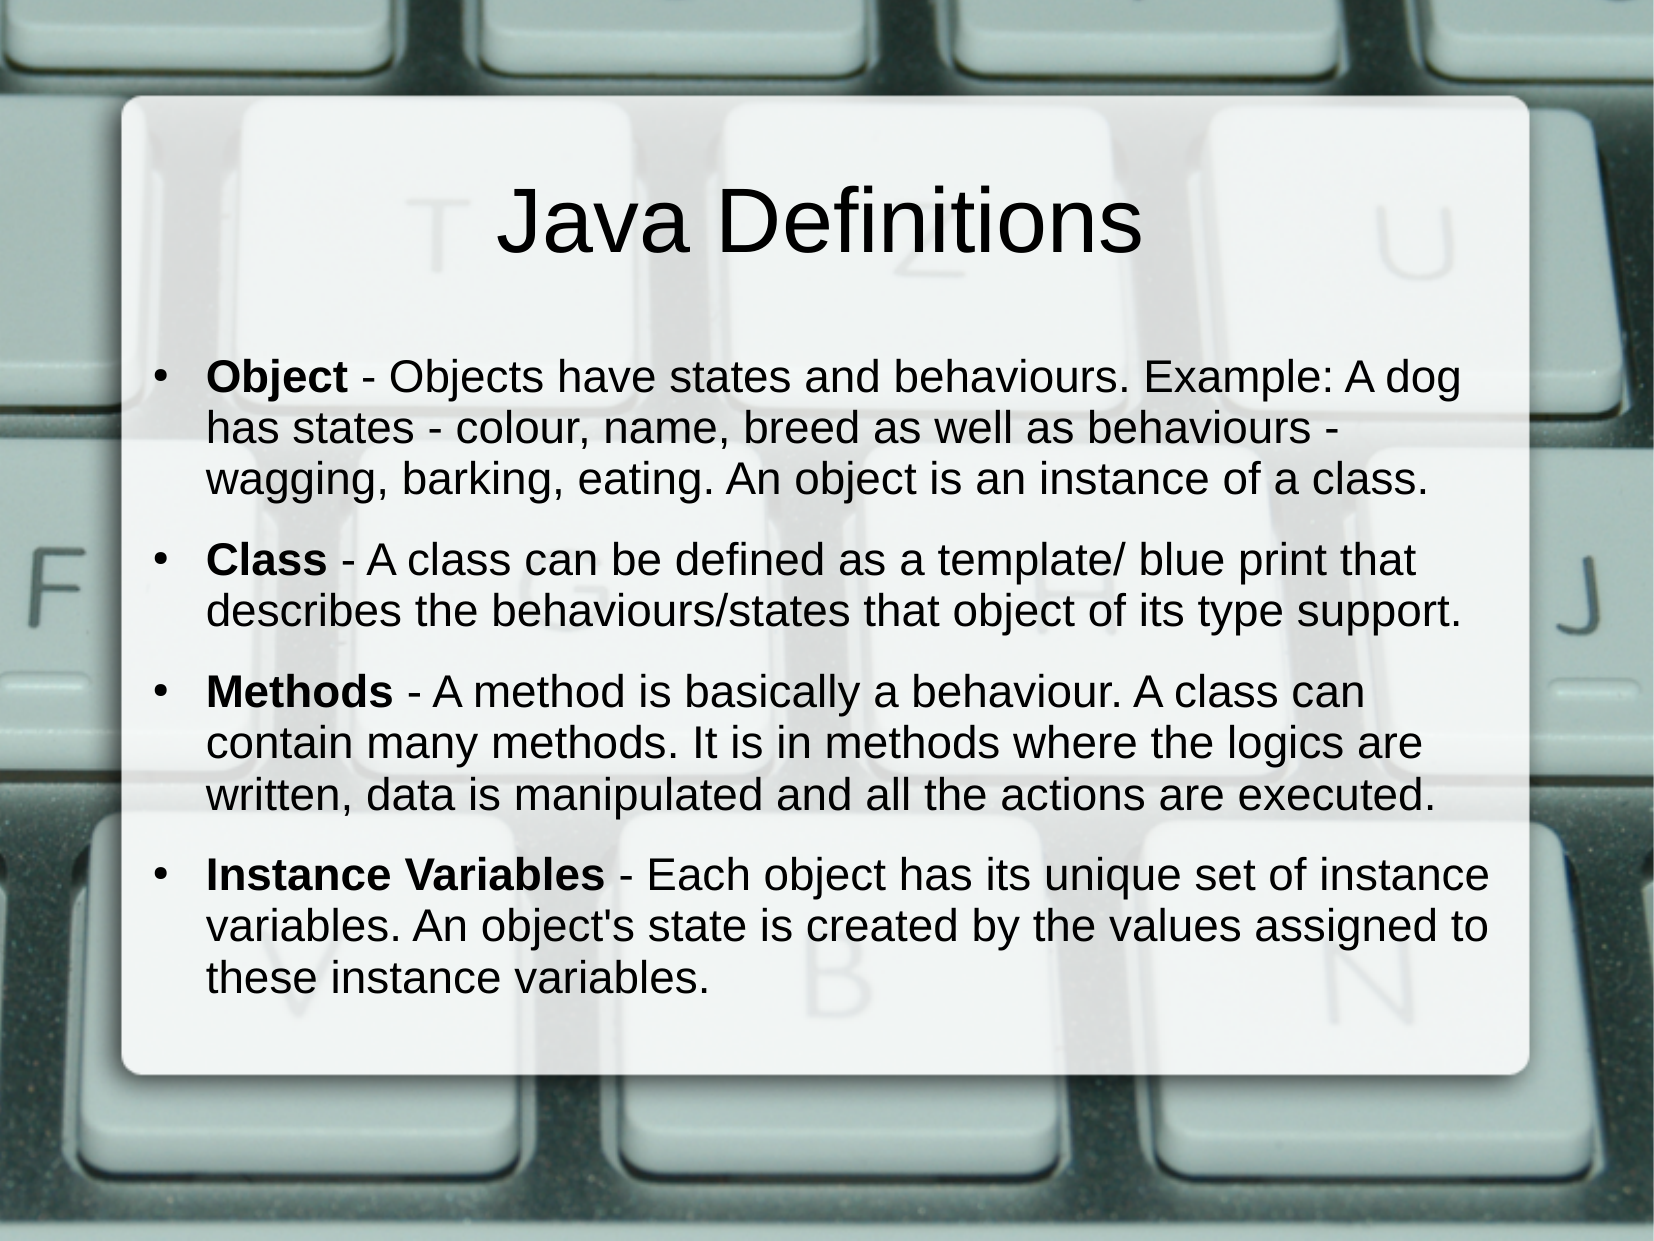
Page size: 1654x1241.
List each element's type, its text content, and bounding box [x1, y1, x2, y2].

list Object - Objects have states and behaviours. Example: A dog has states - colour, name, breed as well as behaviours -wagging, barking, eating. An object is an instance of a class. Class - A class can be defined as a template/ blue print that describes the behaviours/states that object of its type support. Methods - A method is basically a behaviour. A class can contain many methods. It is in methods where the logics are written, data is manipulated and all the actions are executed. Instance Variables - Each object has its unique set of instance variables. An object's state is created by the values assigned to these instance variables. [134, 350, 1516, 1133]
picture [0, 0, 1654, 1241]
title Java Definitions [135, 117, 1506, 325]
